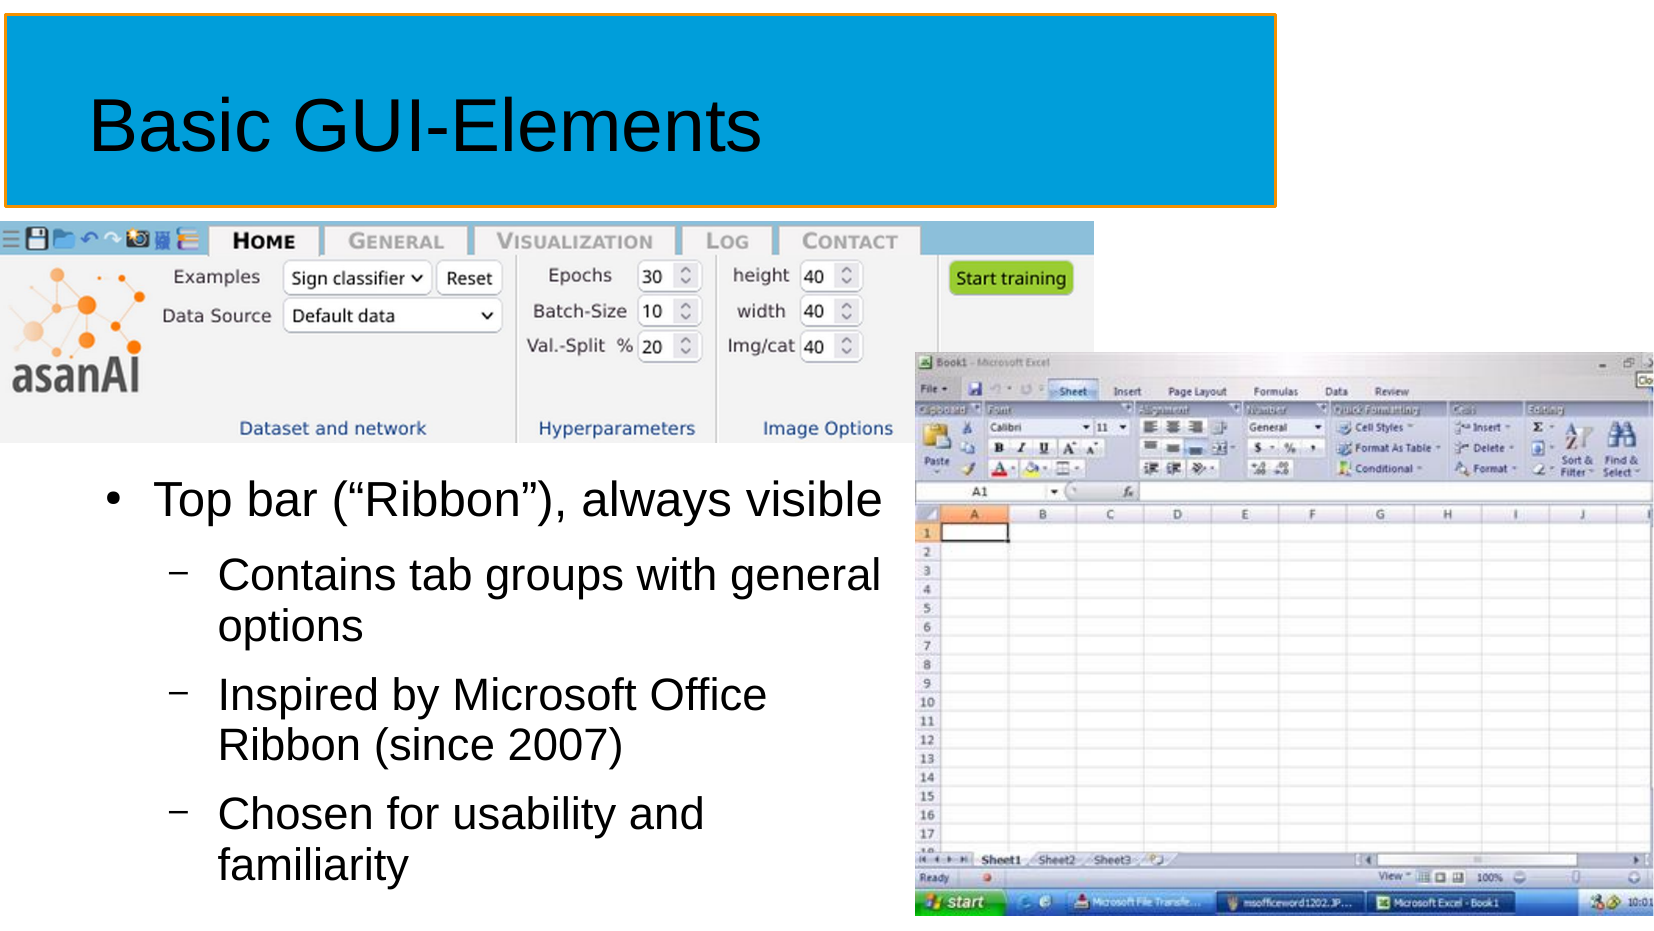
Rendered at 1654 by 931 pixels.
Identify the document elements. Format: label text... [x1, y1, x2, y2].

picture [0, 221, 1654, 916]
title Basic GUI-Elements [88, 44, 1565, 207]
list Top bar (“Ribbon”), always visible Contains tab groups with general options Inspired by Microsoft Office Ribbon (since 2007) Chosen for usability and familiarity [88, 472, 886, 901]
